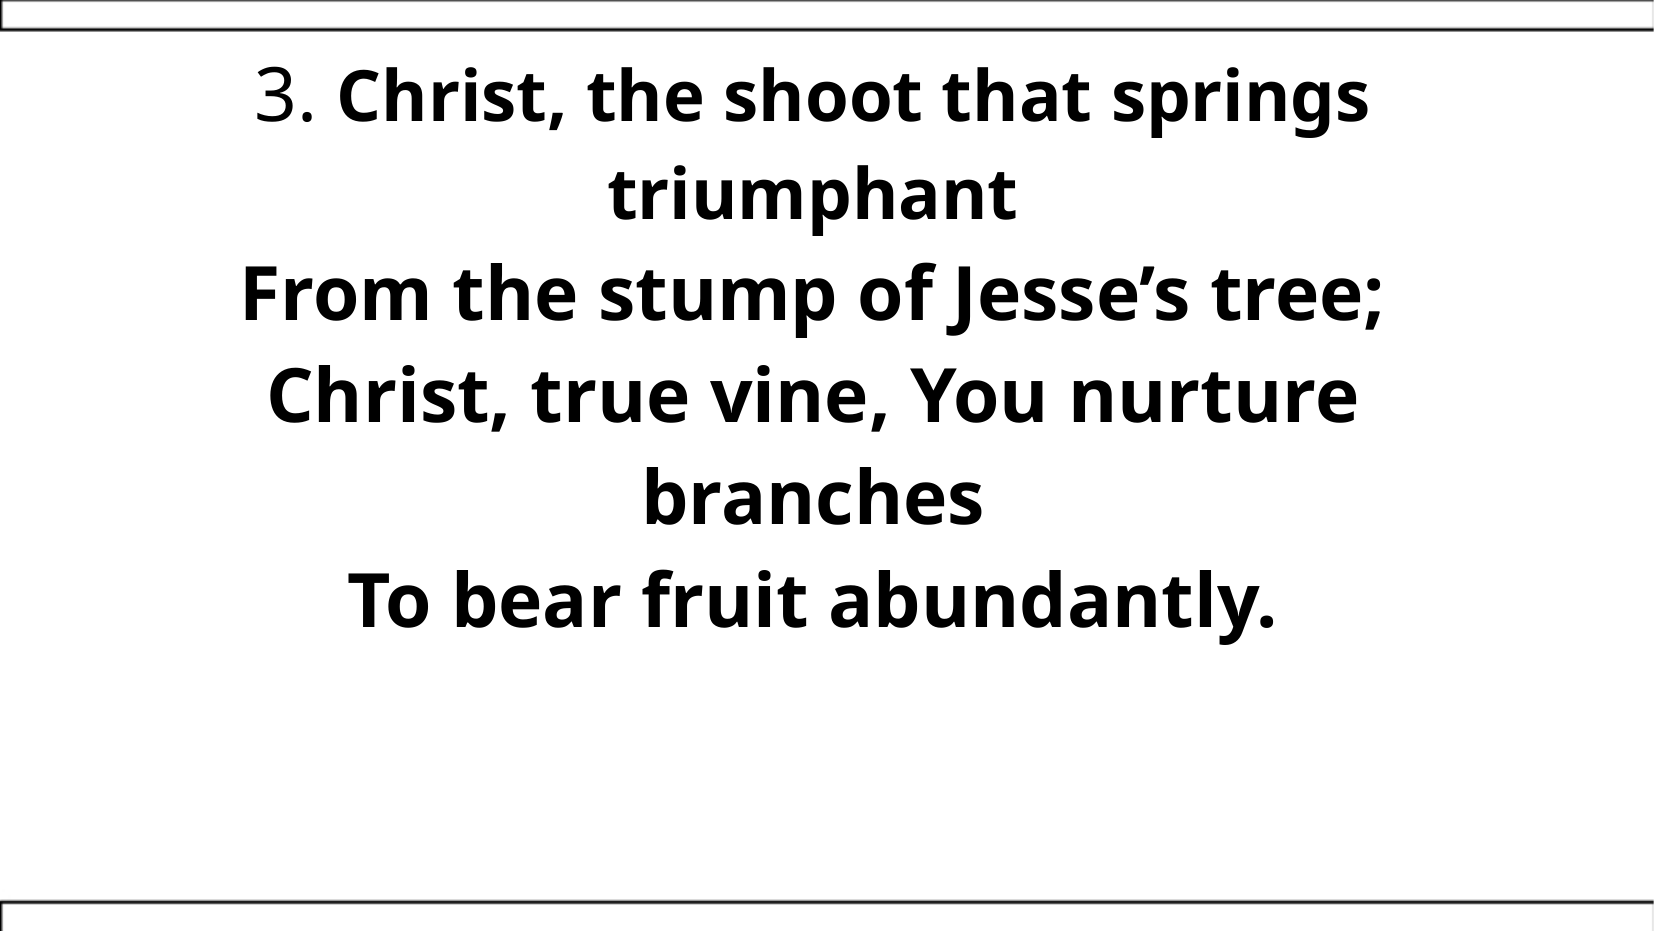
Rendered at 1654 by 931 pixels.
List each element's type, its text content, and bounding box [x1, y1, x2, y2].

text_box 3. Christ, the shoot that springs triumphant From the stump of Jesse’s tree; Christ, true vine, You nurture branches To bear fruit abundantly. [70, 33, 1556, 454]
picture [0, 0, 1654, 931]
